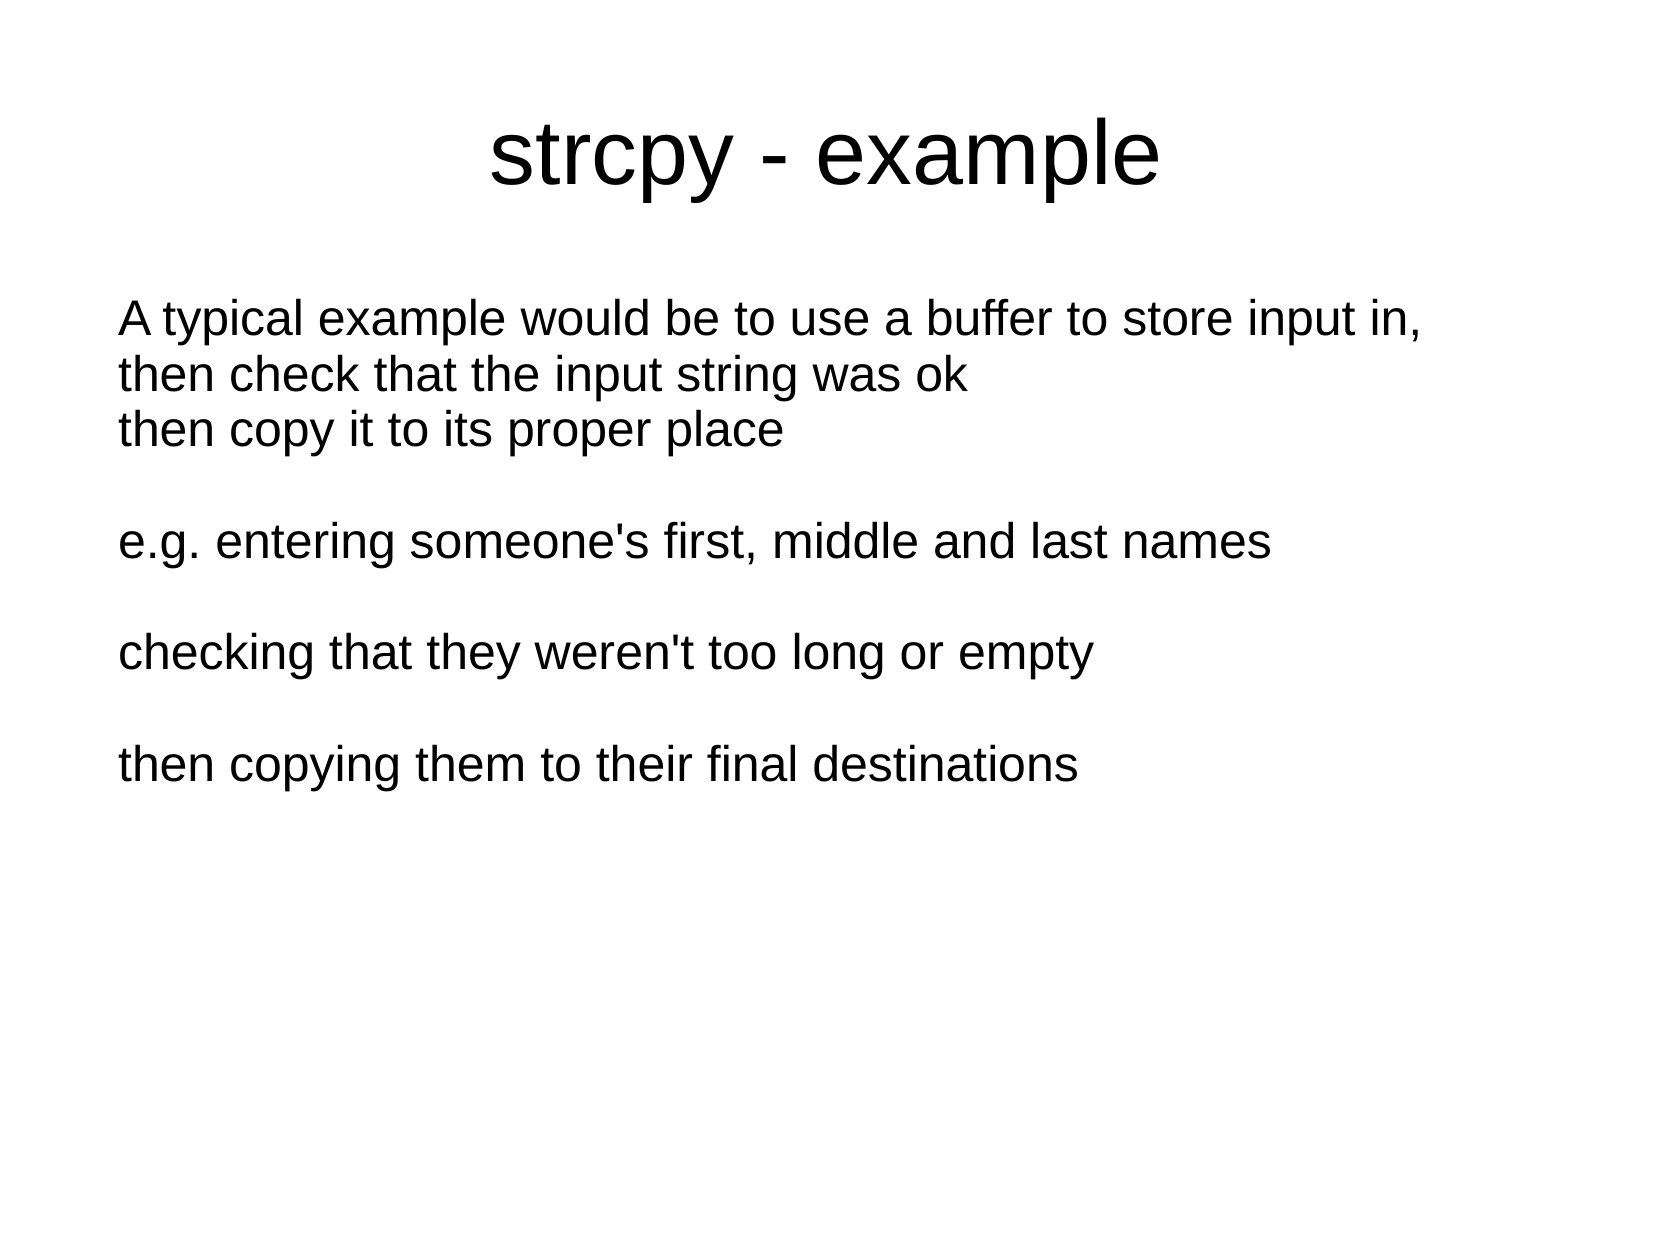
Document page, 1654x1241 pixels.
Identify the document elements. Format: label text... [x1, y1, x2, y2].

subtitle A typical example would be to use a buffer to store input in, then check that the input string was ok then copy it to its proper place e.g. entering someone's first, middle and last names checking that they weren't too long or empty then copying them to their final destinations [118, 290, 1538, 1158]
title strcpy - example [82, 49, 1571, 257]
